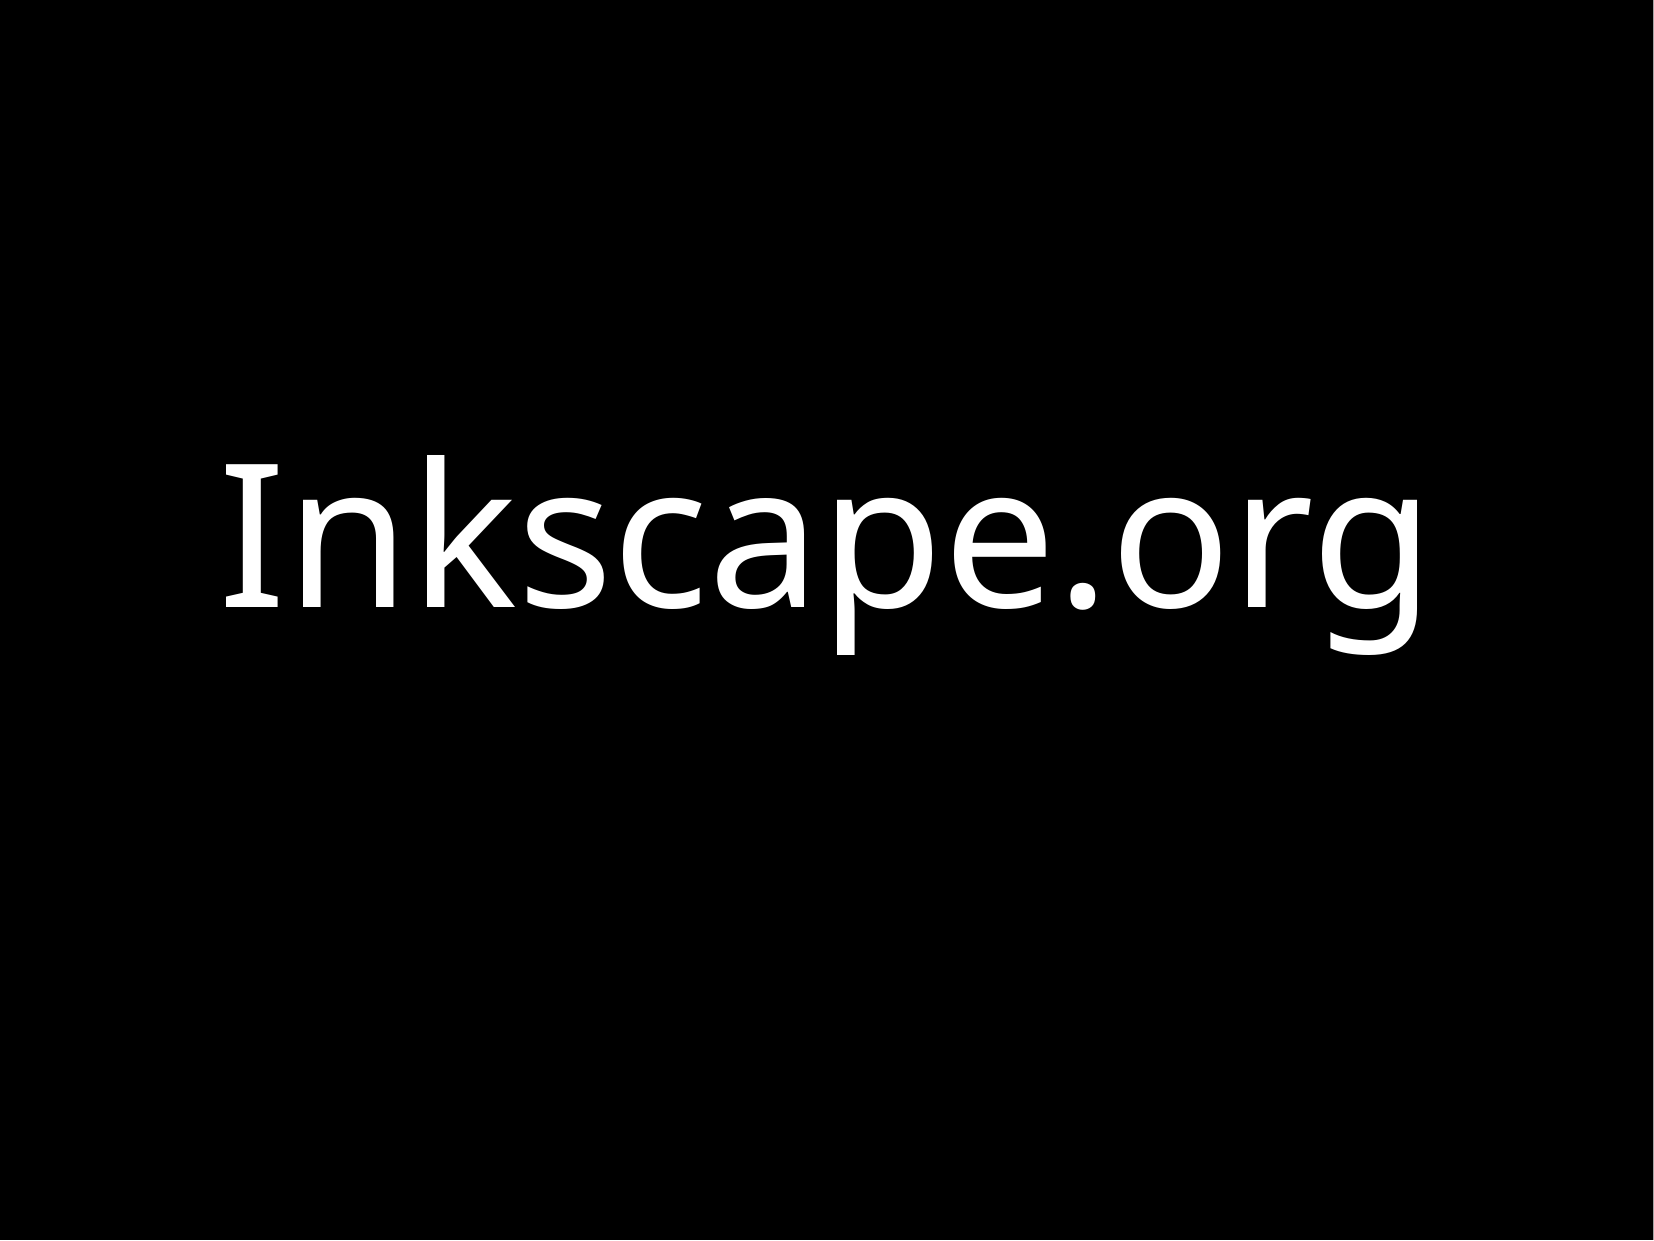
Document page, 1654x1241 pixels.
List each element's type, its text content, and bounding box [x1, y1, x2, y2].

subtitle Inkscape.org [82, 49, 1571, 1010]
